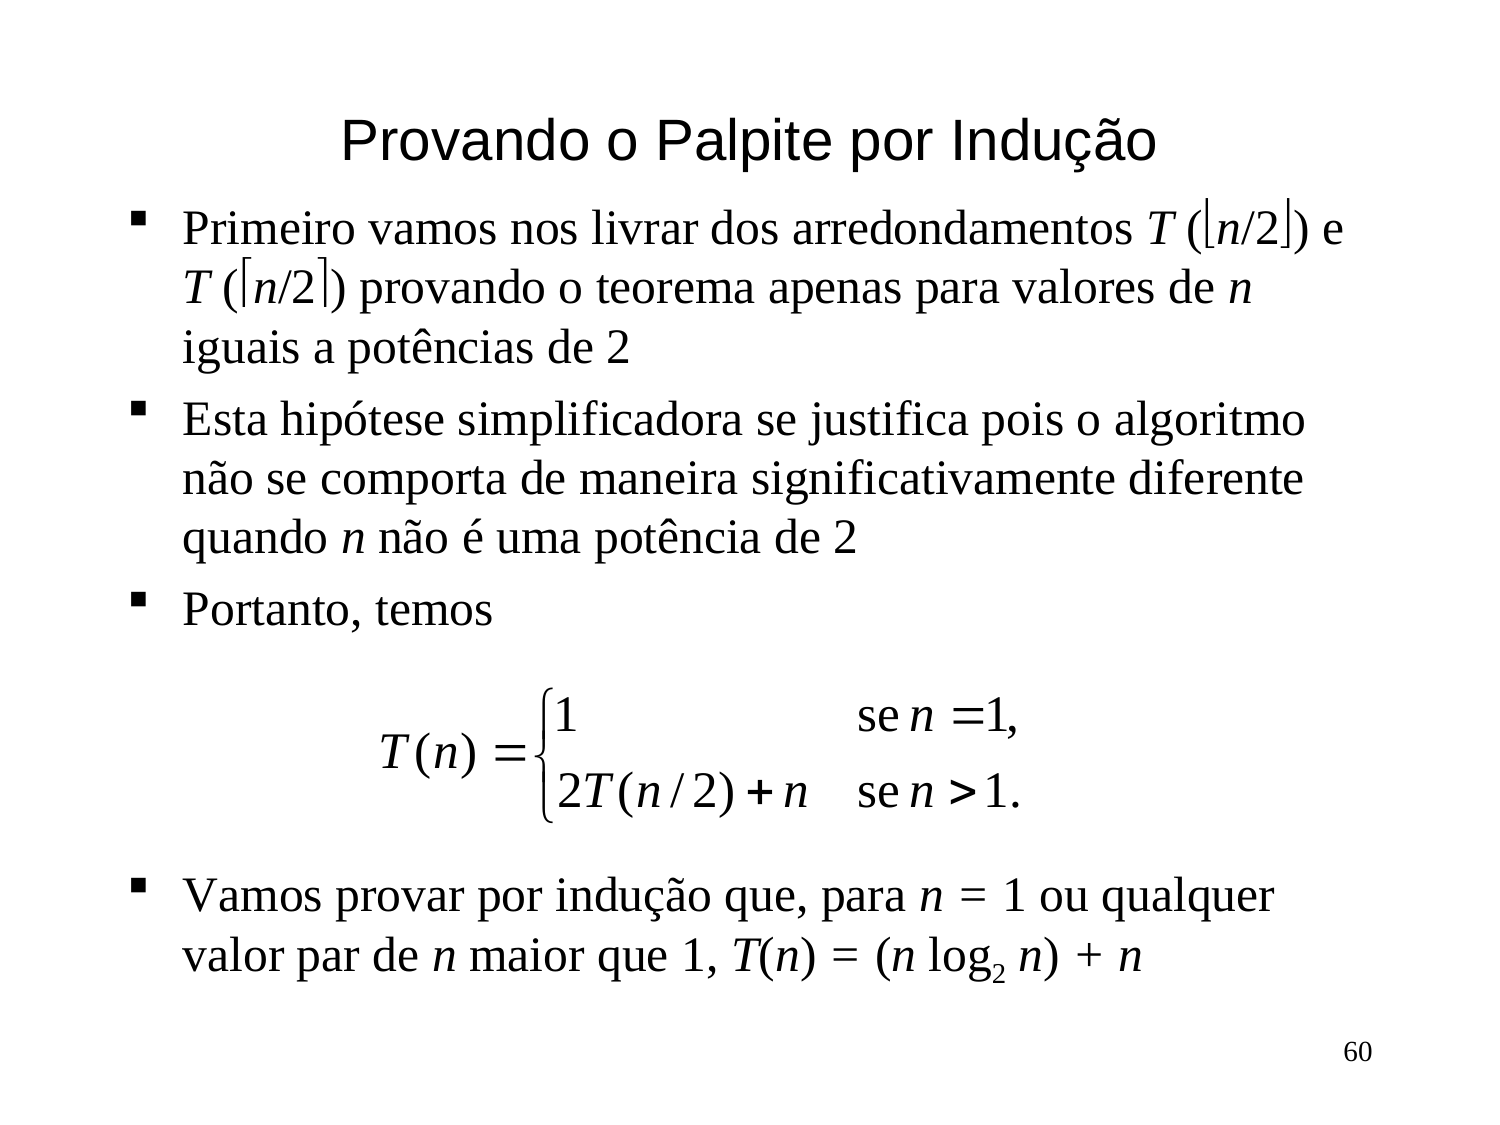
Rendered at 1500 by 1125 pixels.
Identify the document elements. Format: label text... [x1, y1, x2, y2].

title Provando o Palpite por Indução [112, 99, 1388, 175]
chart [373, 679, 1031, 833]
list Primeiro vamos nos livrar dos arredondamentos T (n/2) e T (n/2) provando o teorema apenas para valores de n iguais a potências de 2 Esta hipótese simplificadora se justifica pois o algoritmo não se comporta de maneira significativamente diferente quando n não é uma potência de 2 Portanto, temos Vamos provar por indução que, para n = 1 ou qualquer valor par de n maior que 1, T(n) = (n log2 n) + n [112, 187, 1388, 1000]
